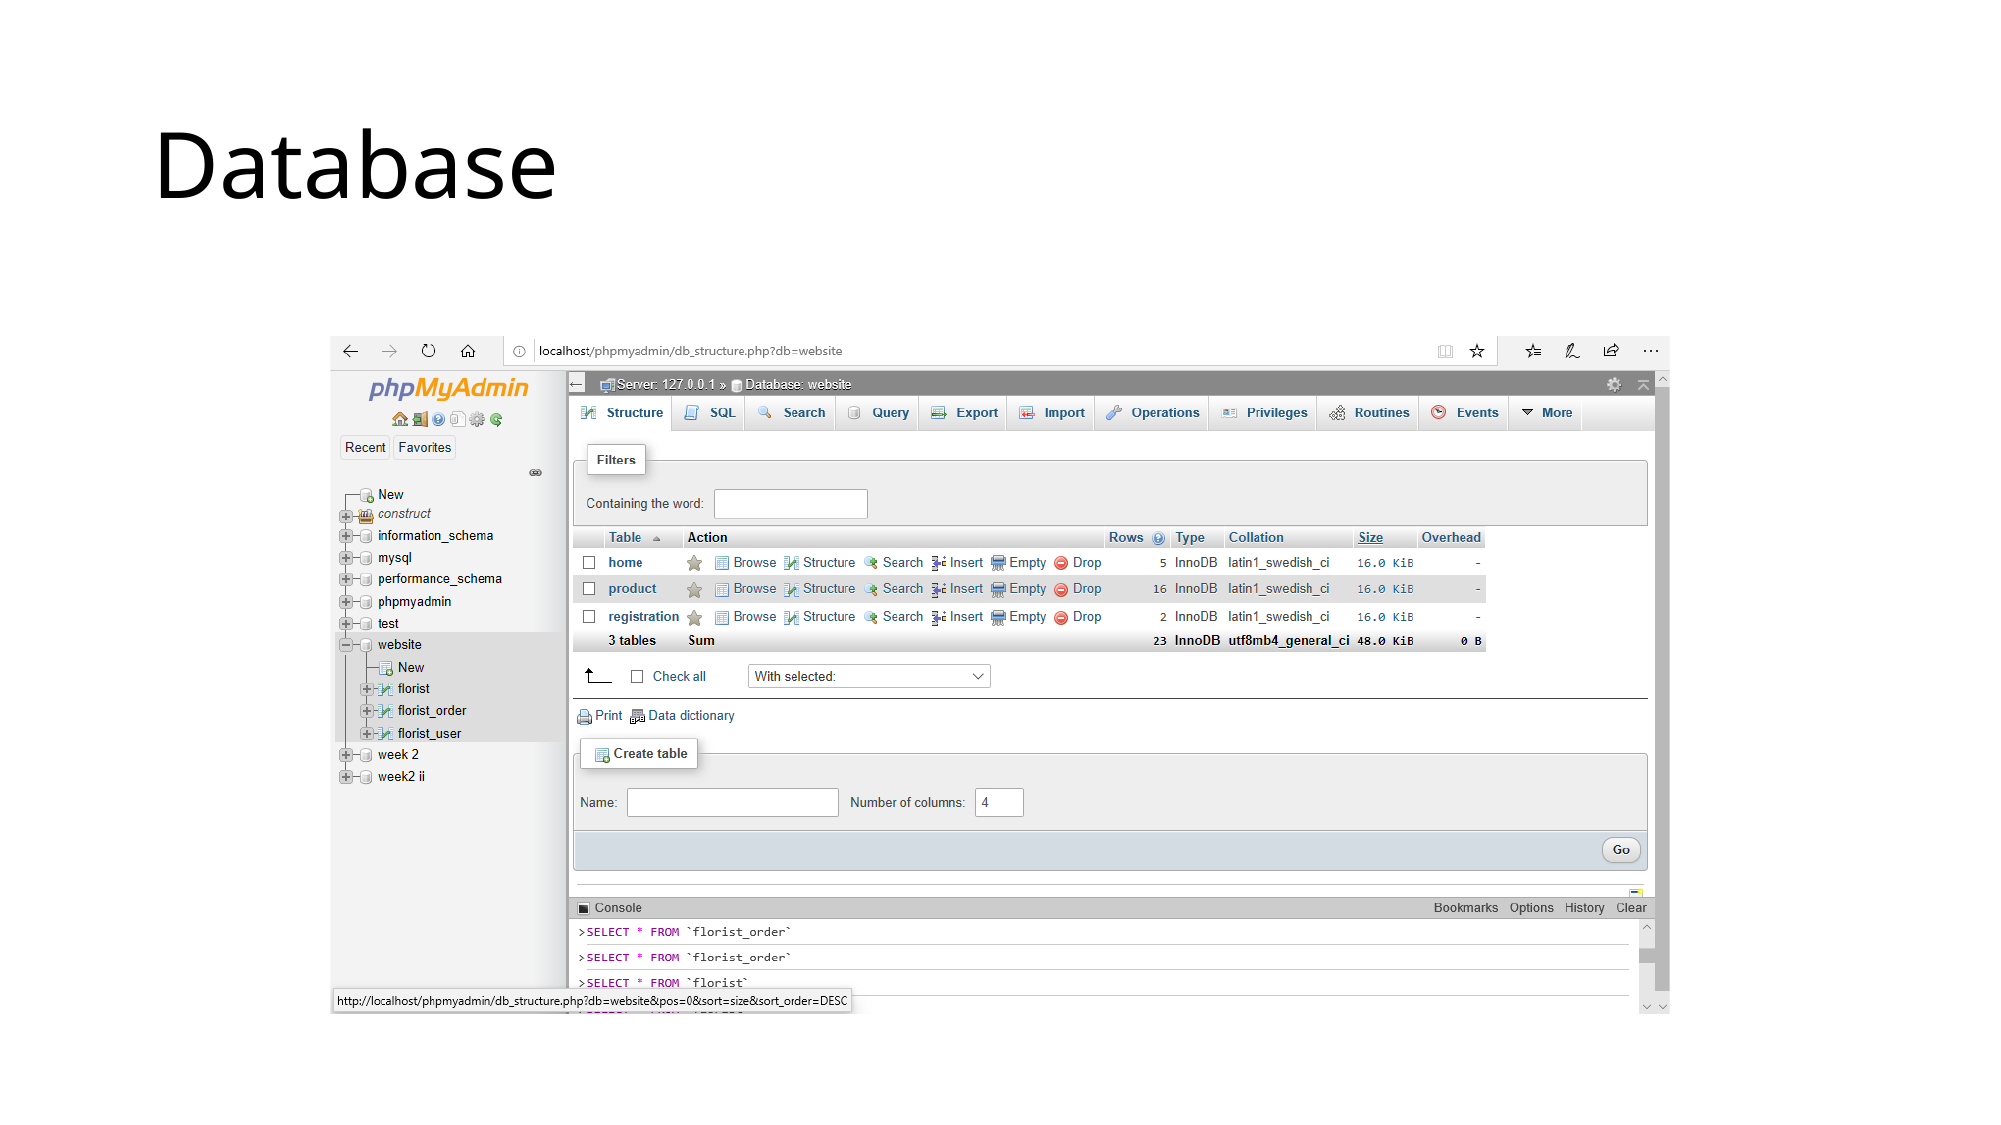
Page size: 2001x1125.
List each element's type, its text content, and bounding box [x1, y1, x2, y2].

picture [330, 336, 1670, 1014]
title Database [137, 59, 1863, 278]
